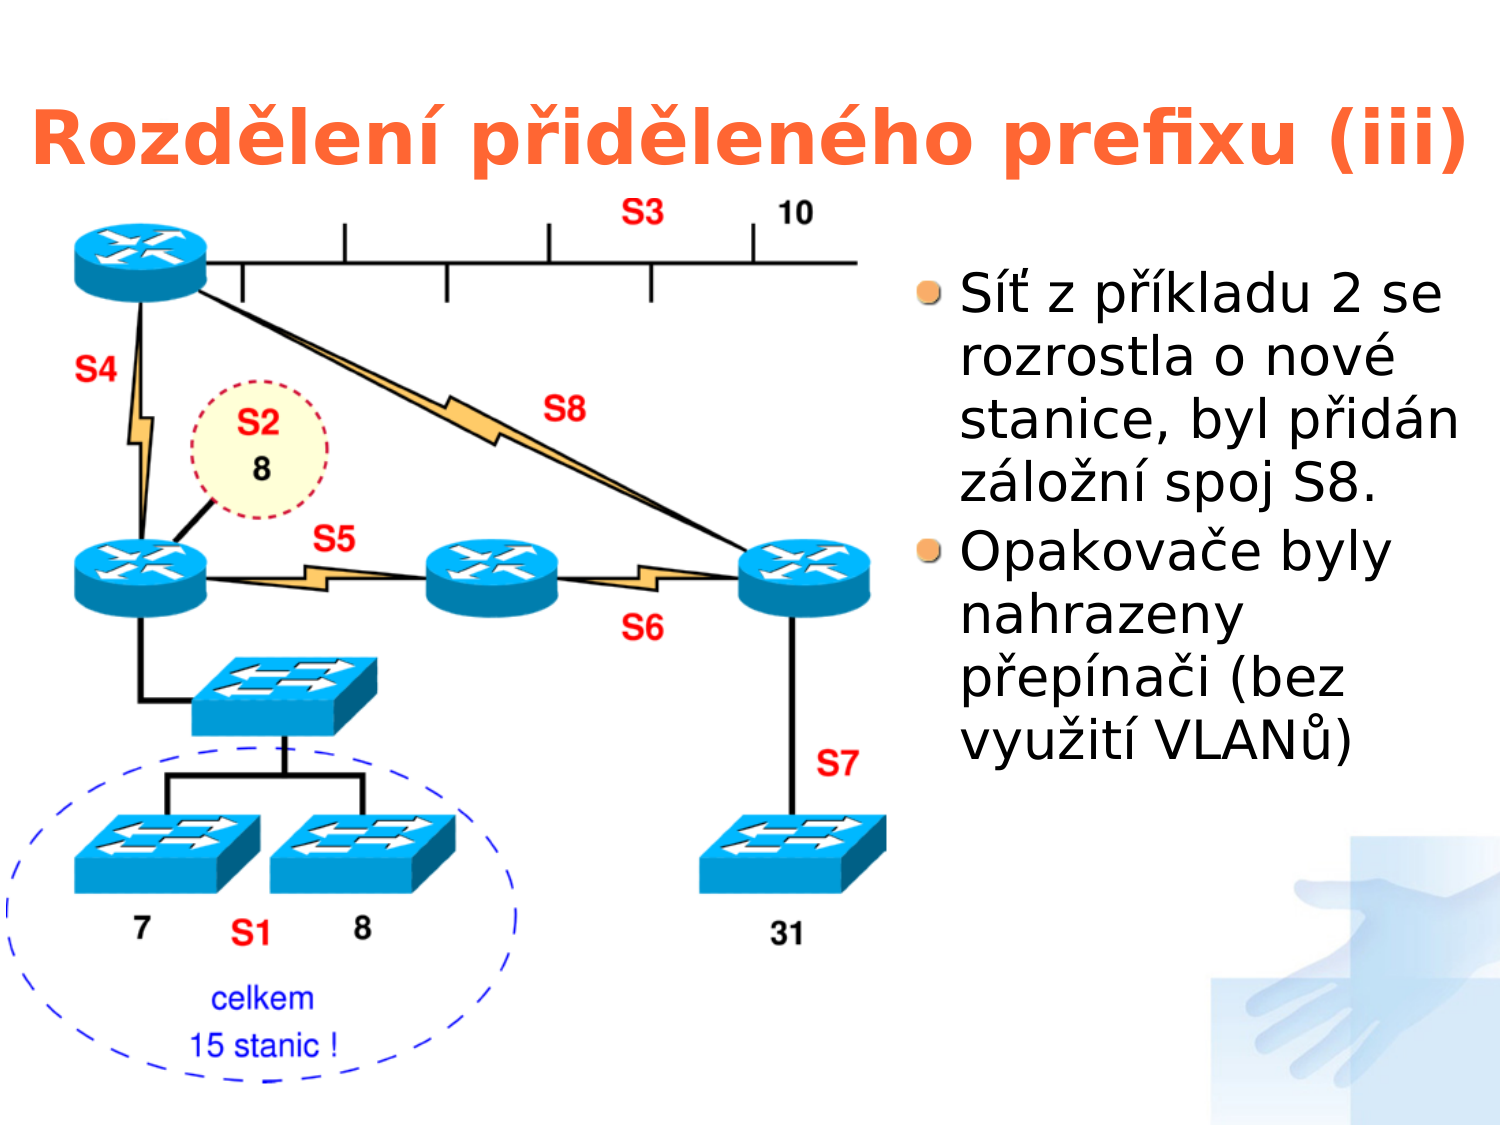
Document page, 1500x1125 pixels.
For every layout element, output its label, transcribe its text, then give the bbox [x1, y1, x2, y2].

title Rozdělení přiděleného prefixu (iii) [29, 21, 1477, 257]
picture [0, 0, 1500, 1125]
list Síť z příkladu 2 se rozrostla o nové stanice, byl přidán záložní spoj S8. Opakovače byly nahrazeny přepínači (bez využití VLANů) [915, 262, 1477, 1093]
